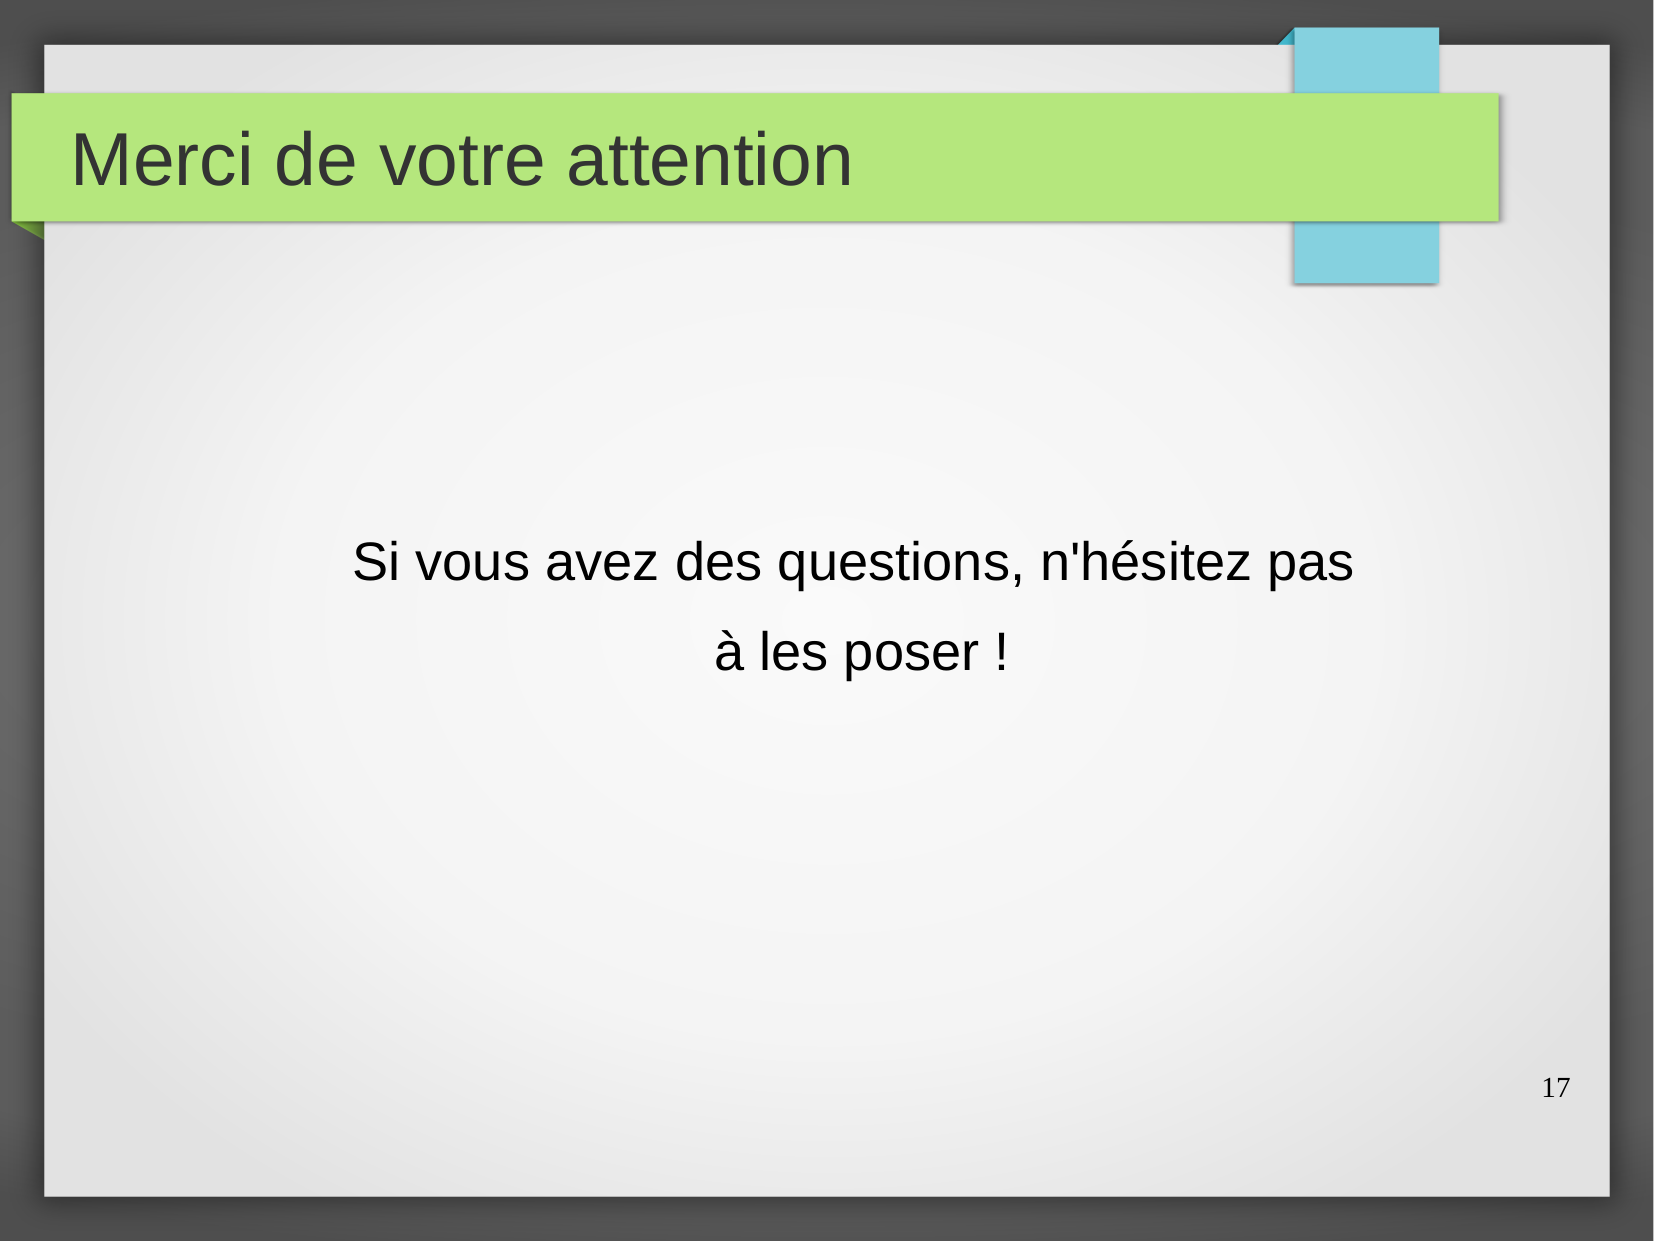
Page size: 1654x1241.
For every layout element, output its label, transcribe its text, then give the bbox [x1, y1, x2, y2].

title Merci de votre attention [70, 106, 1229, 213]
picture [0, 0, 1654, 1241]
list Si vous avez des questions, n'hésitez pas à les poser ! [82, 531, 1571, 1010]
